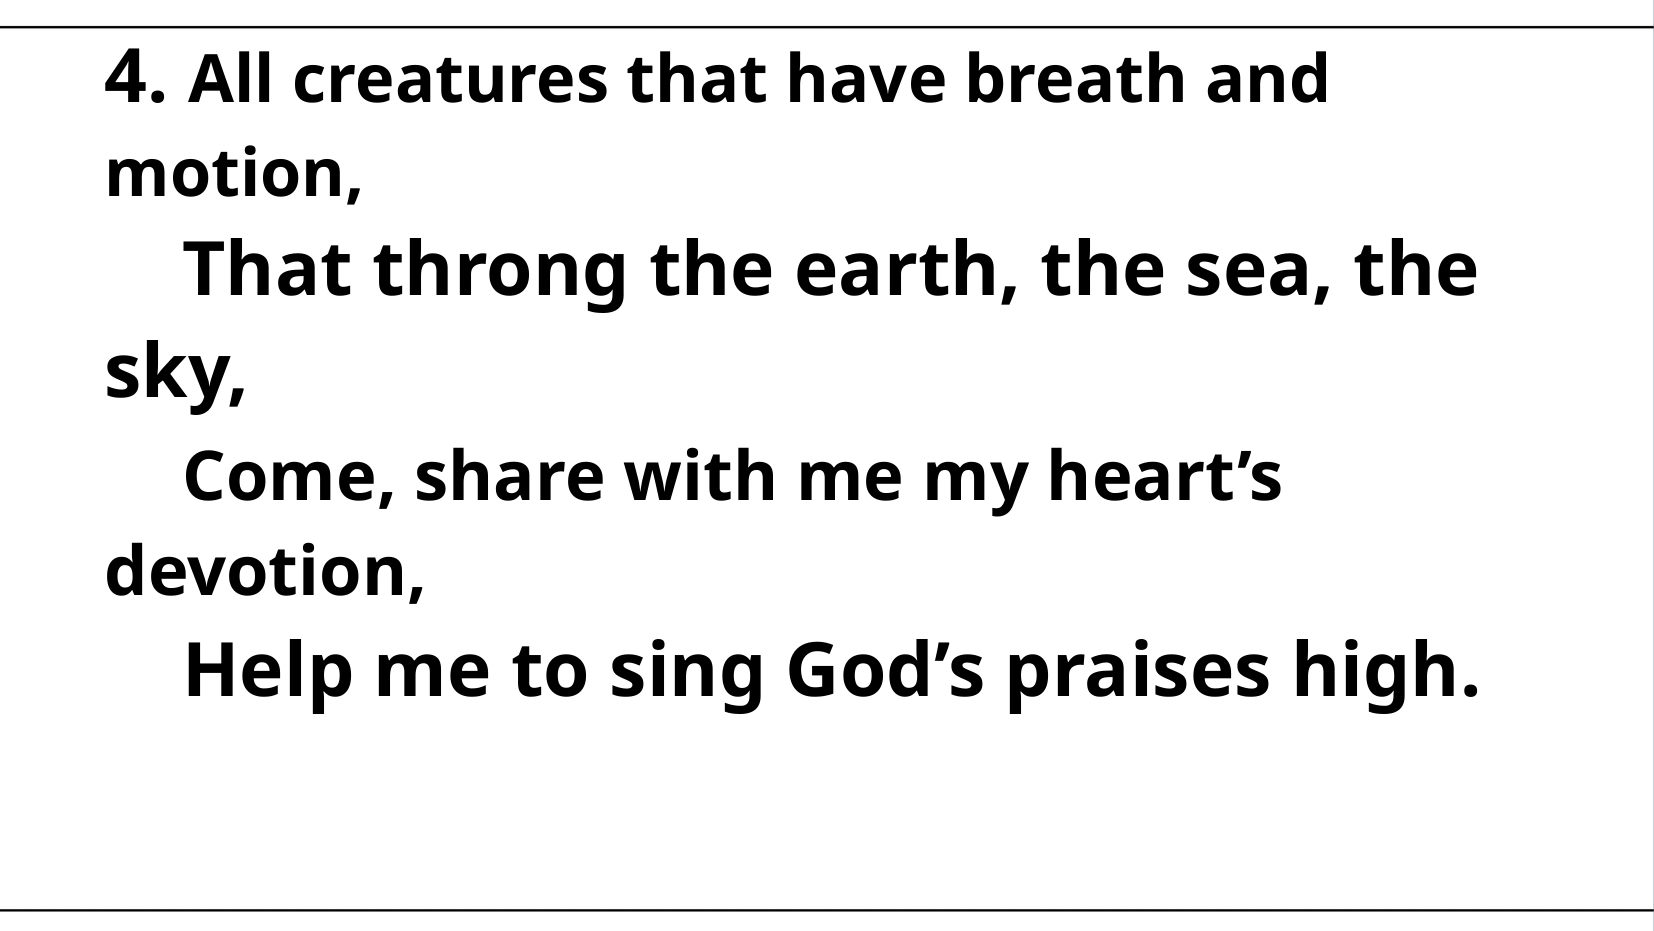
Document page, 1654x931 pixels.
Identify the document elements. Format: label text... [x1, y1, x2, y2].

picture [0, 0, 1654, 931]
text_box 4. All creatures that have breath and motion, That throng the earth, the sea, the sky, Come, share with me my heart’s devotion, Help me to sing God’s praises high. [90, 15, 1591, 652]
